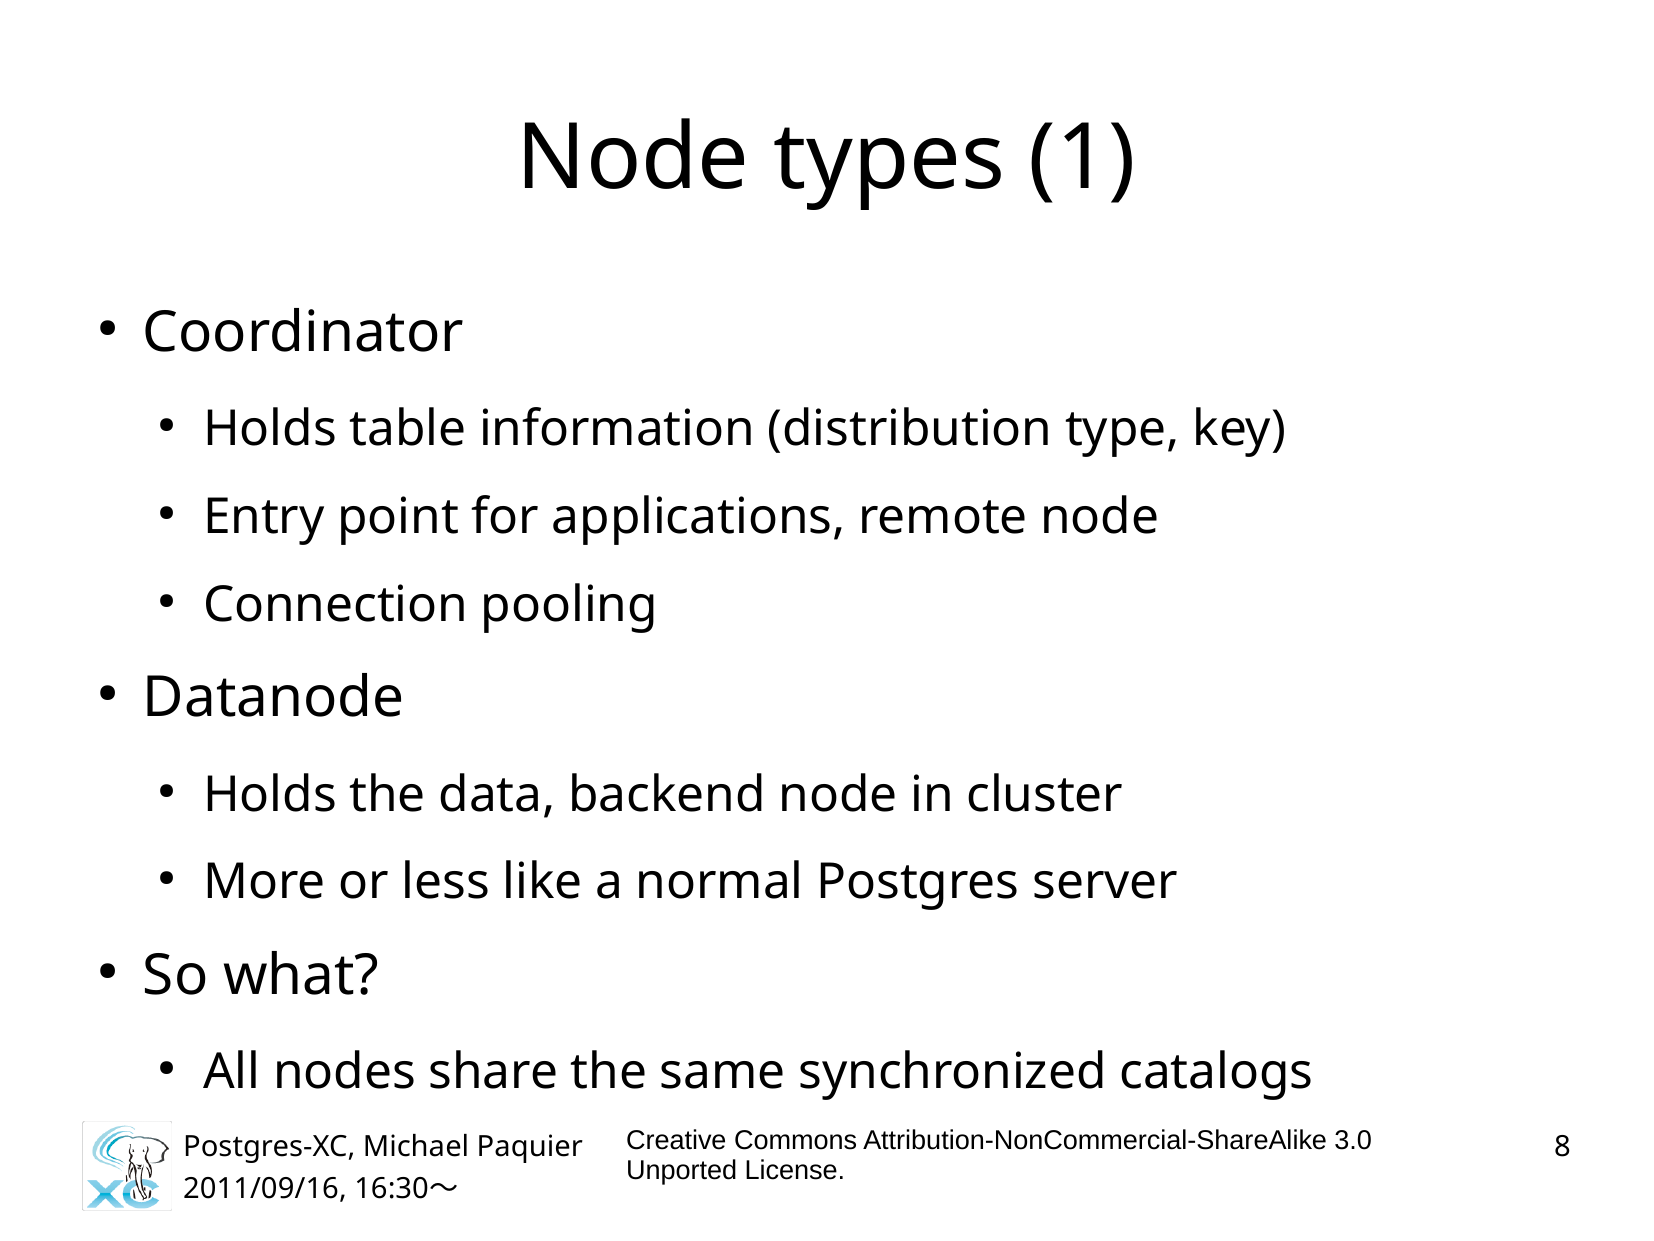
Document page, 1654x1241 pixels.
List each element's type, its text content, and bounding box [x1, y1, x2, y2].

picture [82, 1121, 172, 1211]
list Coordinator Holds table information (distribution type, key) Entry point for applications, remote node Connection pooling Datanode Holds the data, backend node in cluster More or less like a normal Postgres server So what? All nodes share the same synchronized catalogs [82, 290, 1571, 1109]
title Node types (1) [82, 56, 1571, 250]
